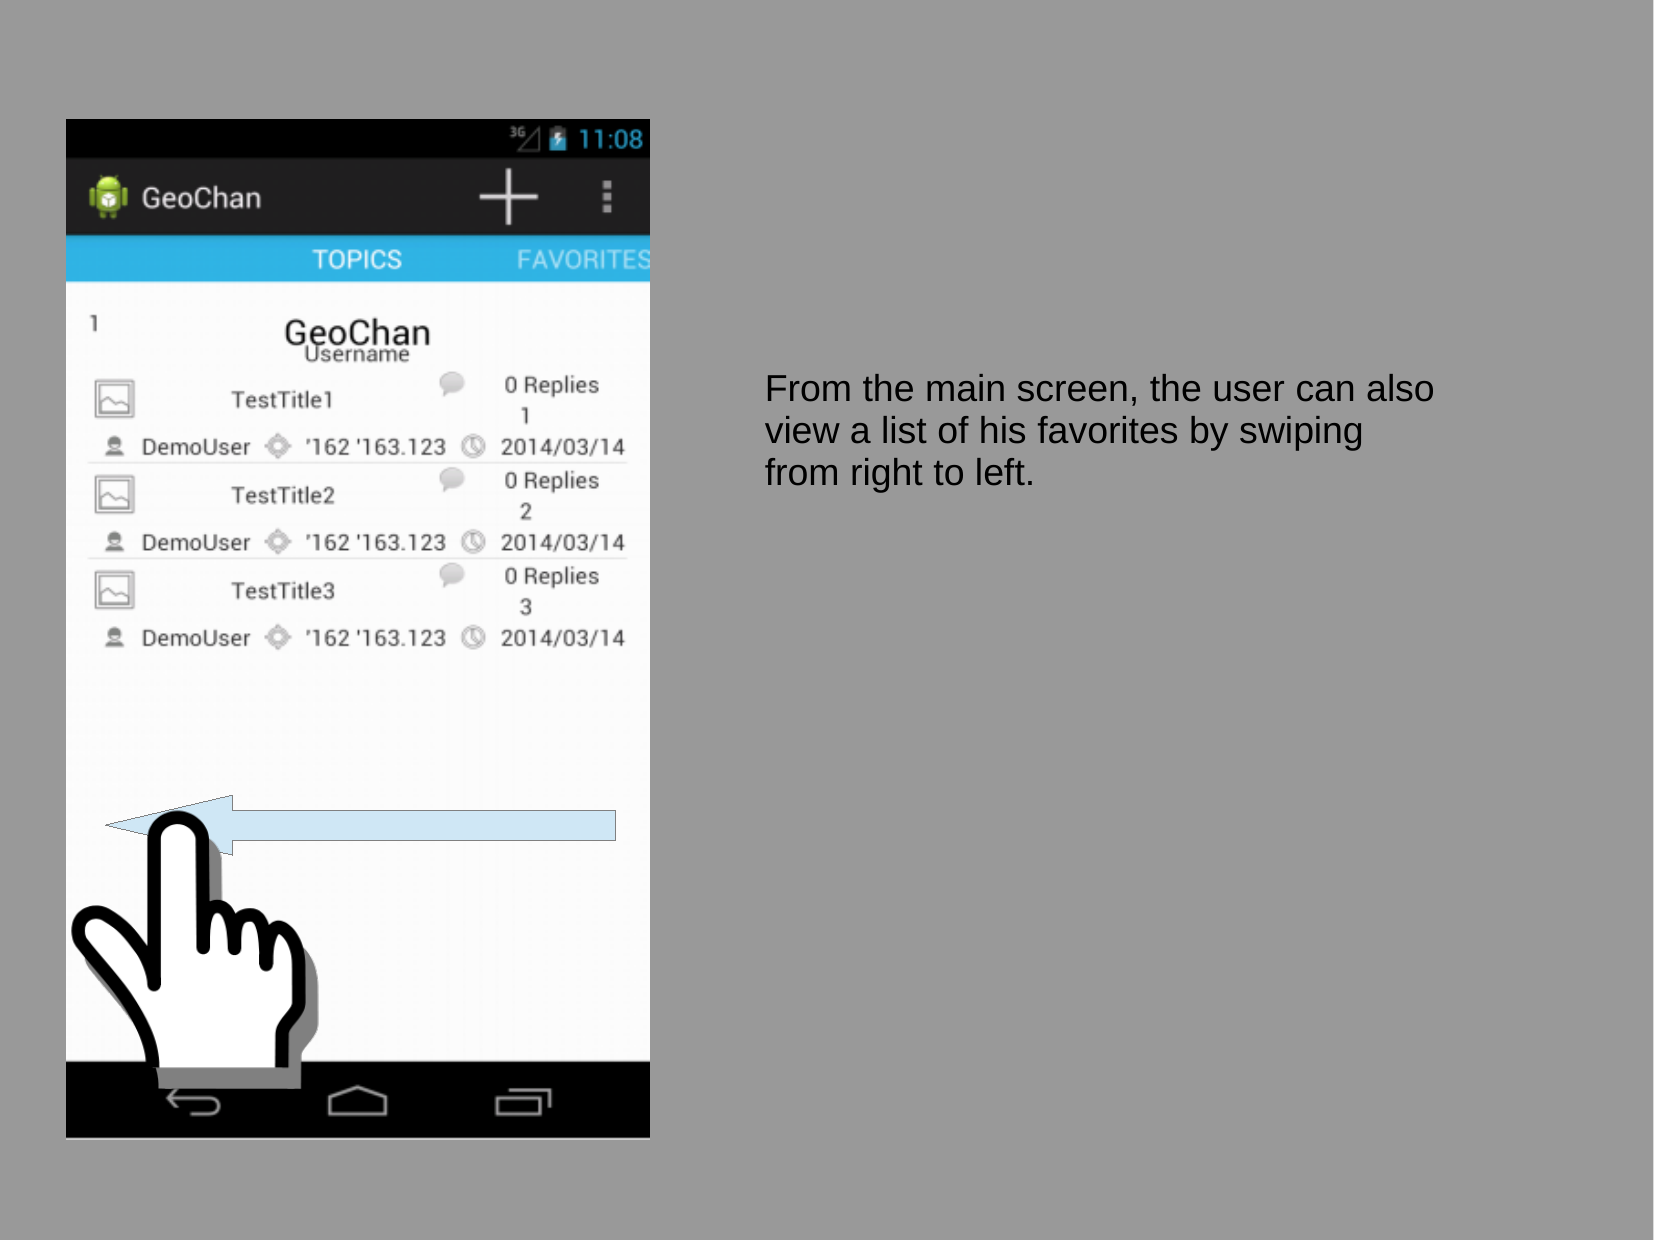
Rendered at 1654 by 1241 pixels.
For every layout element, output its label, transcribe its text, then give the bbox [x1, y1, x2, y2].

text_box From the main screen, the user can also view a list of his favorites by swiping from right to left. [750, 360, 1456, 501]
picture [63, 119, 650, 1141]
text_box [331, 810, 616, 841]
